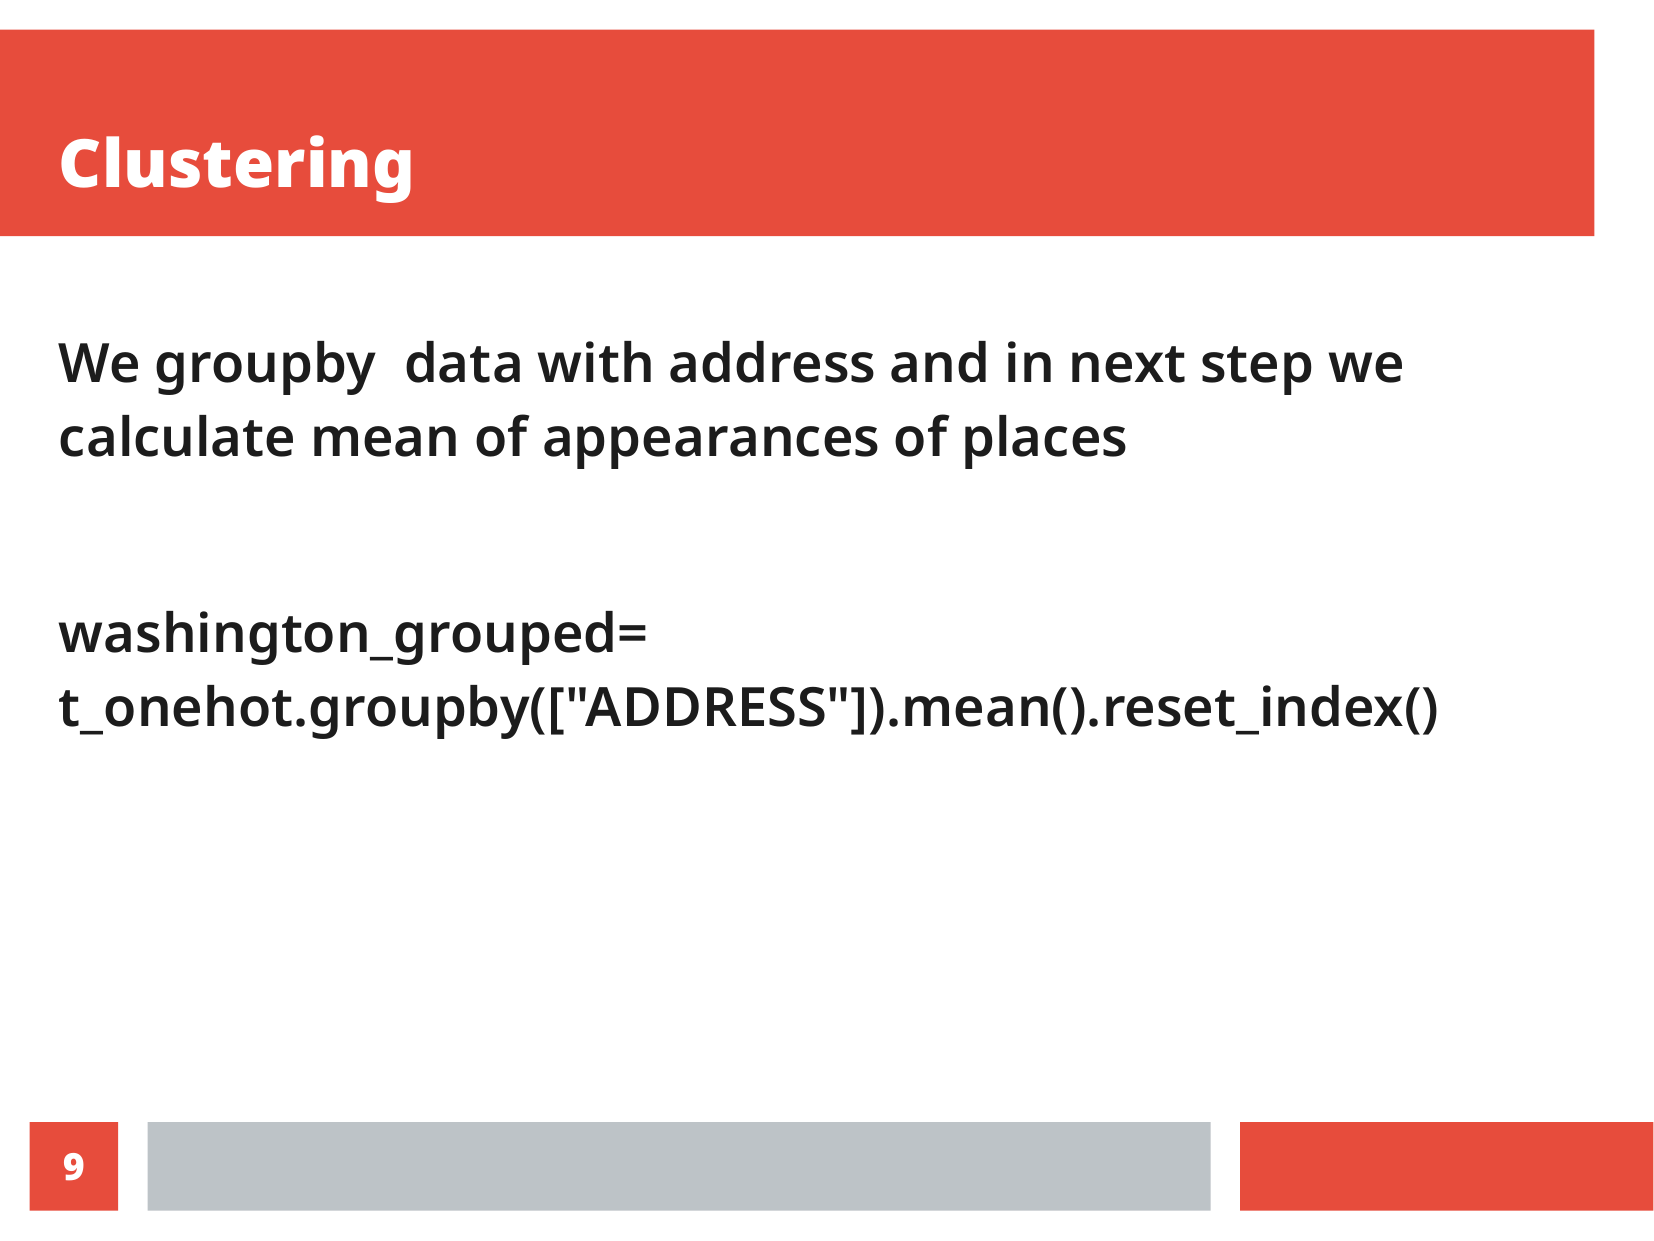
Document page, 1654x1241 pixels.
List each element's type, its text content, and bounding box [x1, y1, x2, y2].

list We groupby data with address and in next step we calculate mean of appearances of places washington_grouped= t_onehot.groupby(["ADDRESS"]).mean().reset_index() [59, 324, 1565, 1093]
title Clustering [59, 59, 1595, 207]
